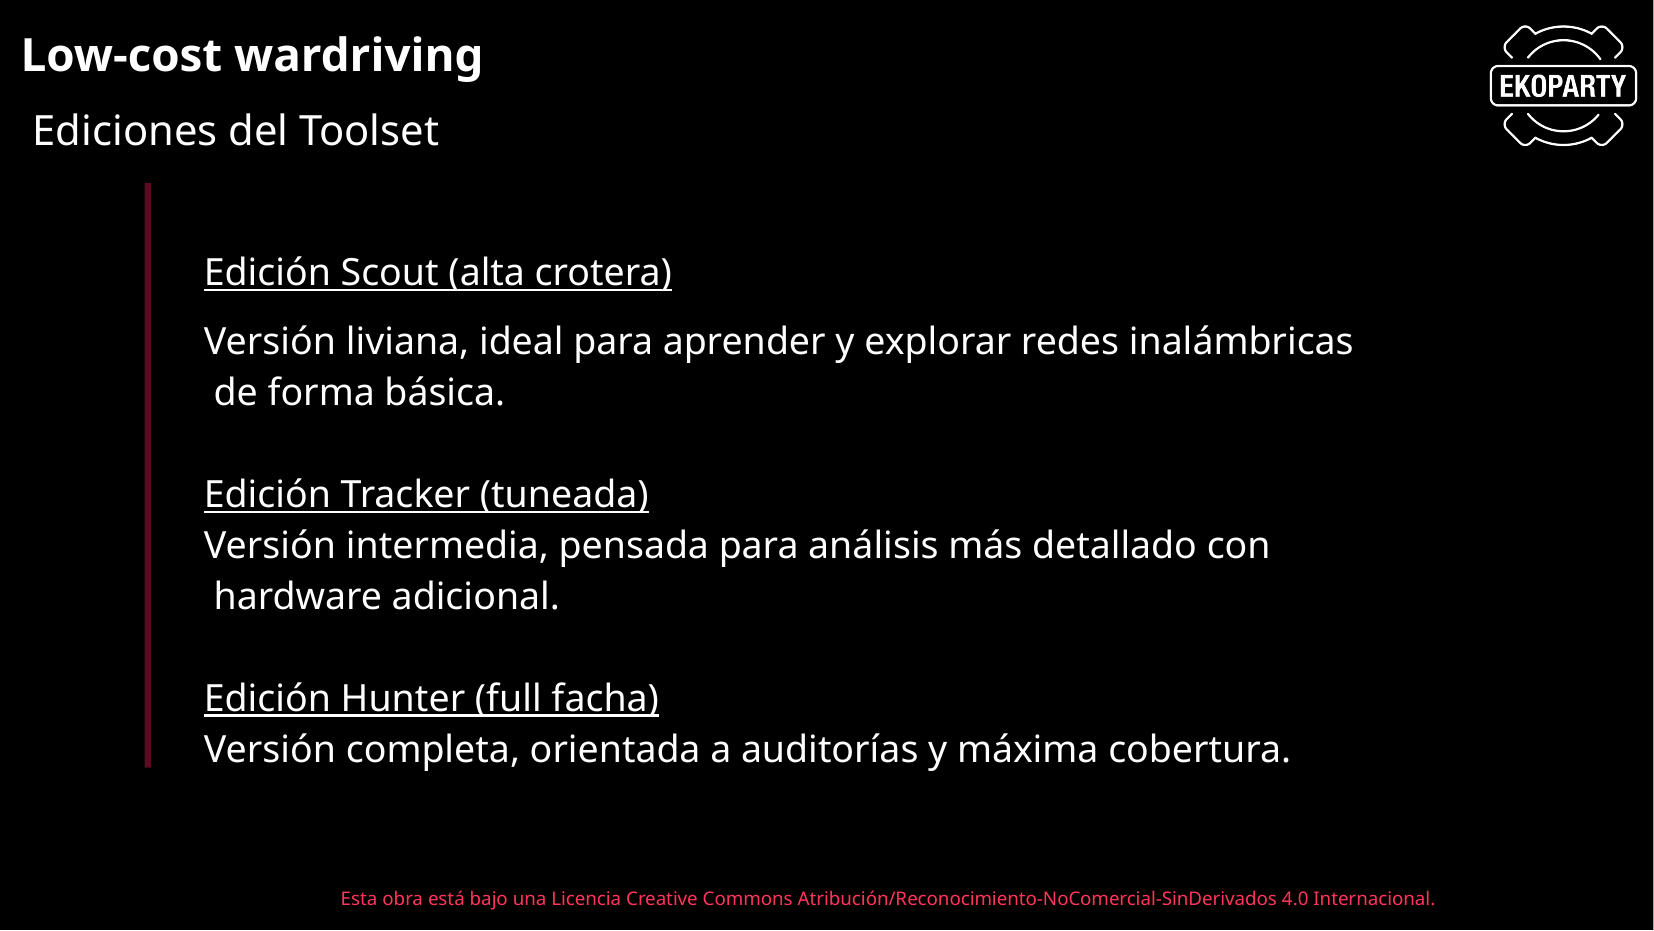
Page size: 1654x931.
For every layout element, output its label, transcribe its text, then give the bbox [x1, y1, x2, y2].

text_box Low-cost wardriving [5, 14, 1476, 87]
text_box Esta obra está bajo una Licencia Creative Commons Atribución/Reconocimiento-NoComercial-SinDerivados 4.0 Internacional. [325, 878, 1654, 917]
text_box Ediciones del Toolset [17, 93, 1034, 161]
picture [1476, 0, 1654, 178]
text_box Edición Scout (alta crotera) Versión liviana, ideal para aprender y explorar redes inalámbricas de forma básica. Edición Tracker (tuneada) Versión intermedia, pensada para análisis más detallado con hardware adicional. Edición Hunter (full facha) Versión completa, orientada a auditorías y máxima cobertura. [189, 212, 1576, 786]
